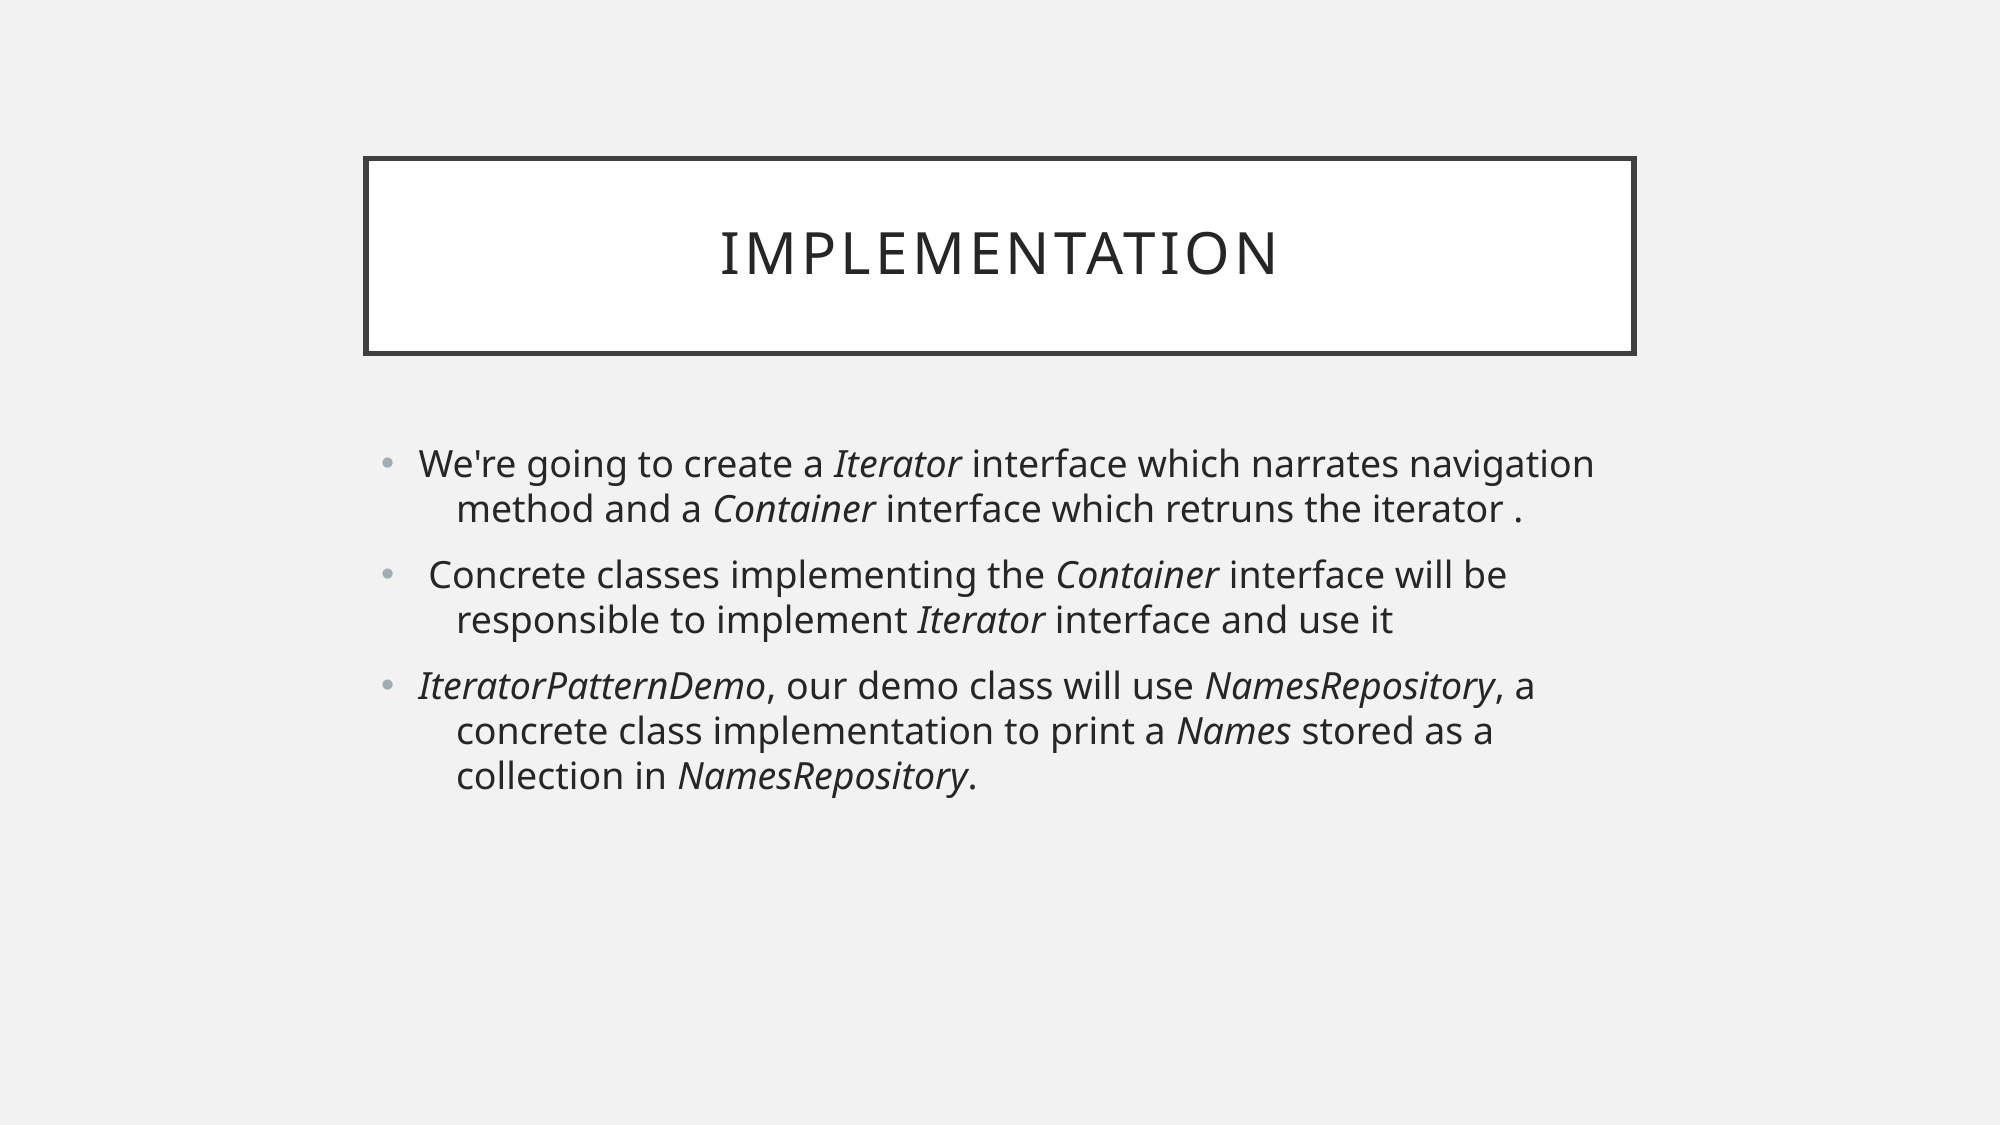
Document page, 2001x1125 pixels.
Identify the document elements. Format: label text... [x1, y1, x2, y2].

title Implementation [366, 158, 1634, 354]
list We're going to create a Iterator interface which narrates navigation method and a Container interface which retruns the iterator . Concrete classes implementing the Container interface will be responsible to implement Iterator interface and use it IteratorPatternDemo, our demo class will use NamesRepository, a concrete class implementation to print a Names stored as a collection in NamesRepository. [366, 432, 1634, 942]
